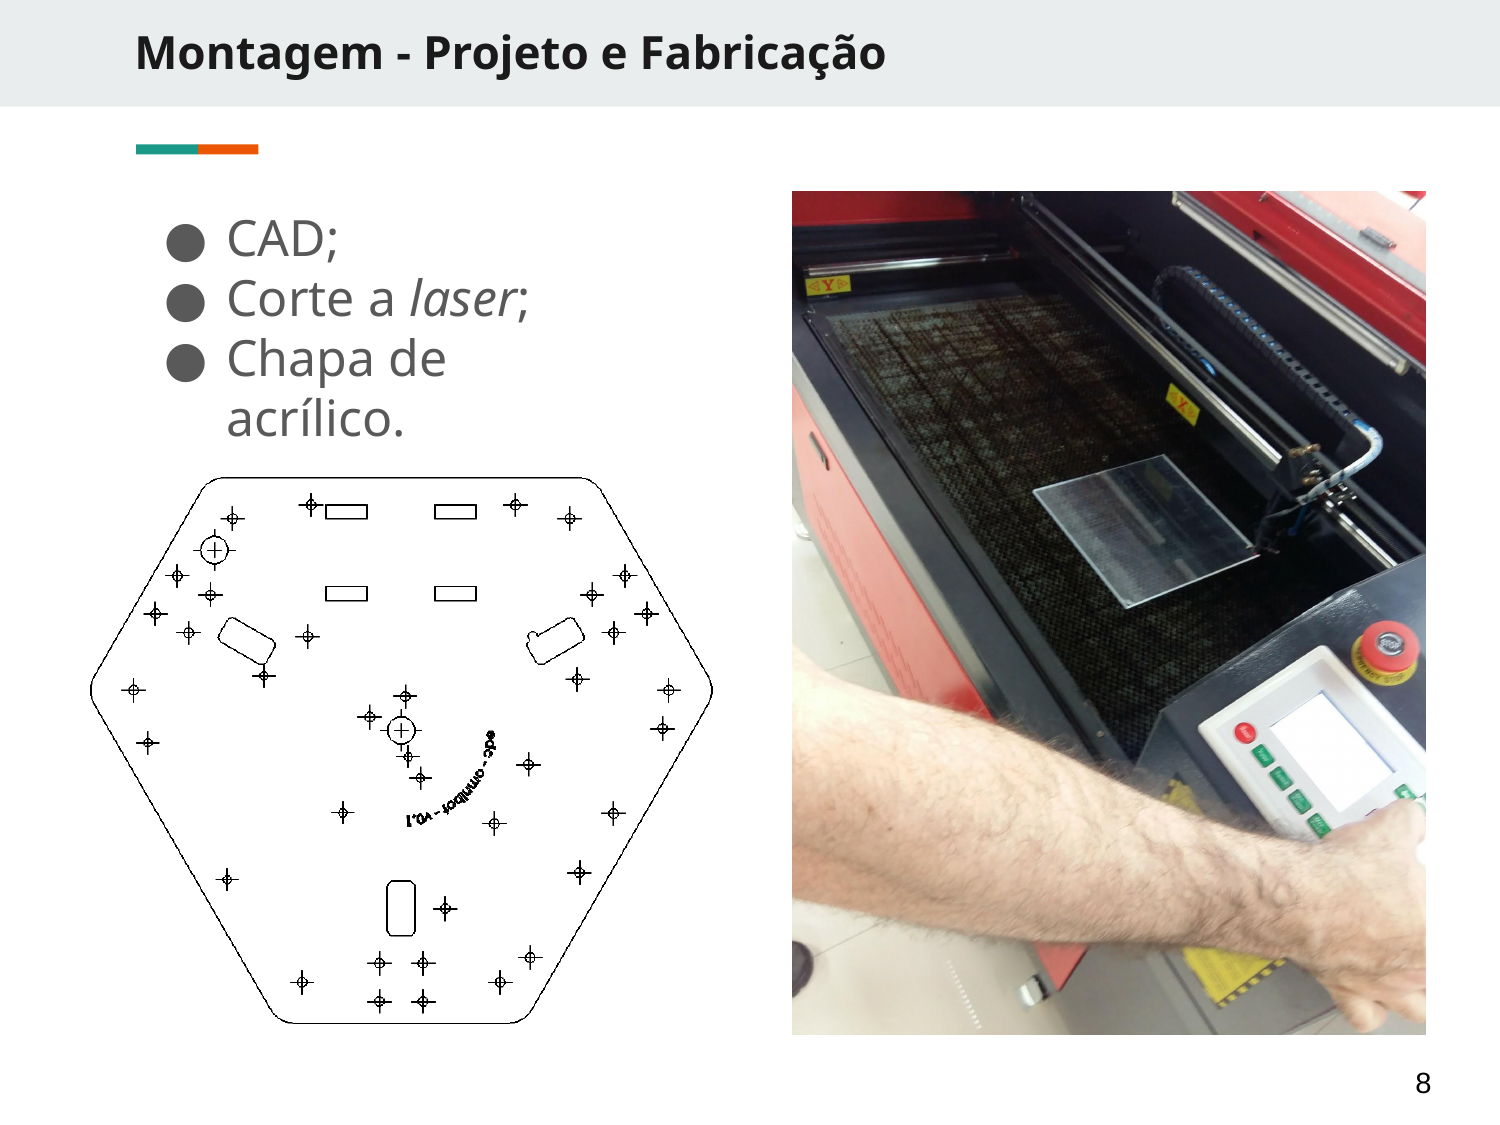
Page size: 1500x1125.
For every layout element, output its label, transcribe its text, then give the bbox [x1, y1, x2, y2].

slide_number 8 [1400, 1038, 1491, 1125]
title Montagem - Projeto e Fabricação [119, 8, 1381, 126]
picture [51, 473, 751, 1024]
list CAD; Corte a laser; Chapa de acrílico. [136, 191, 636, 450]
picture [792, 191, 1426, 1035]
